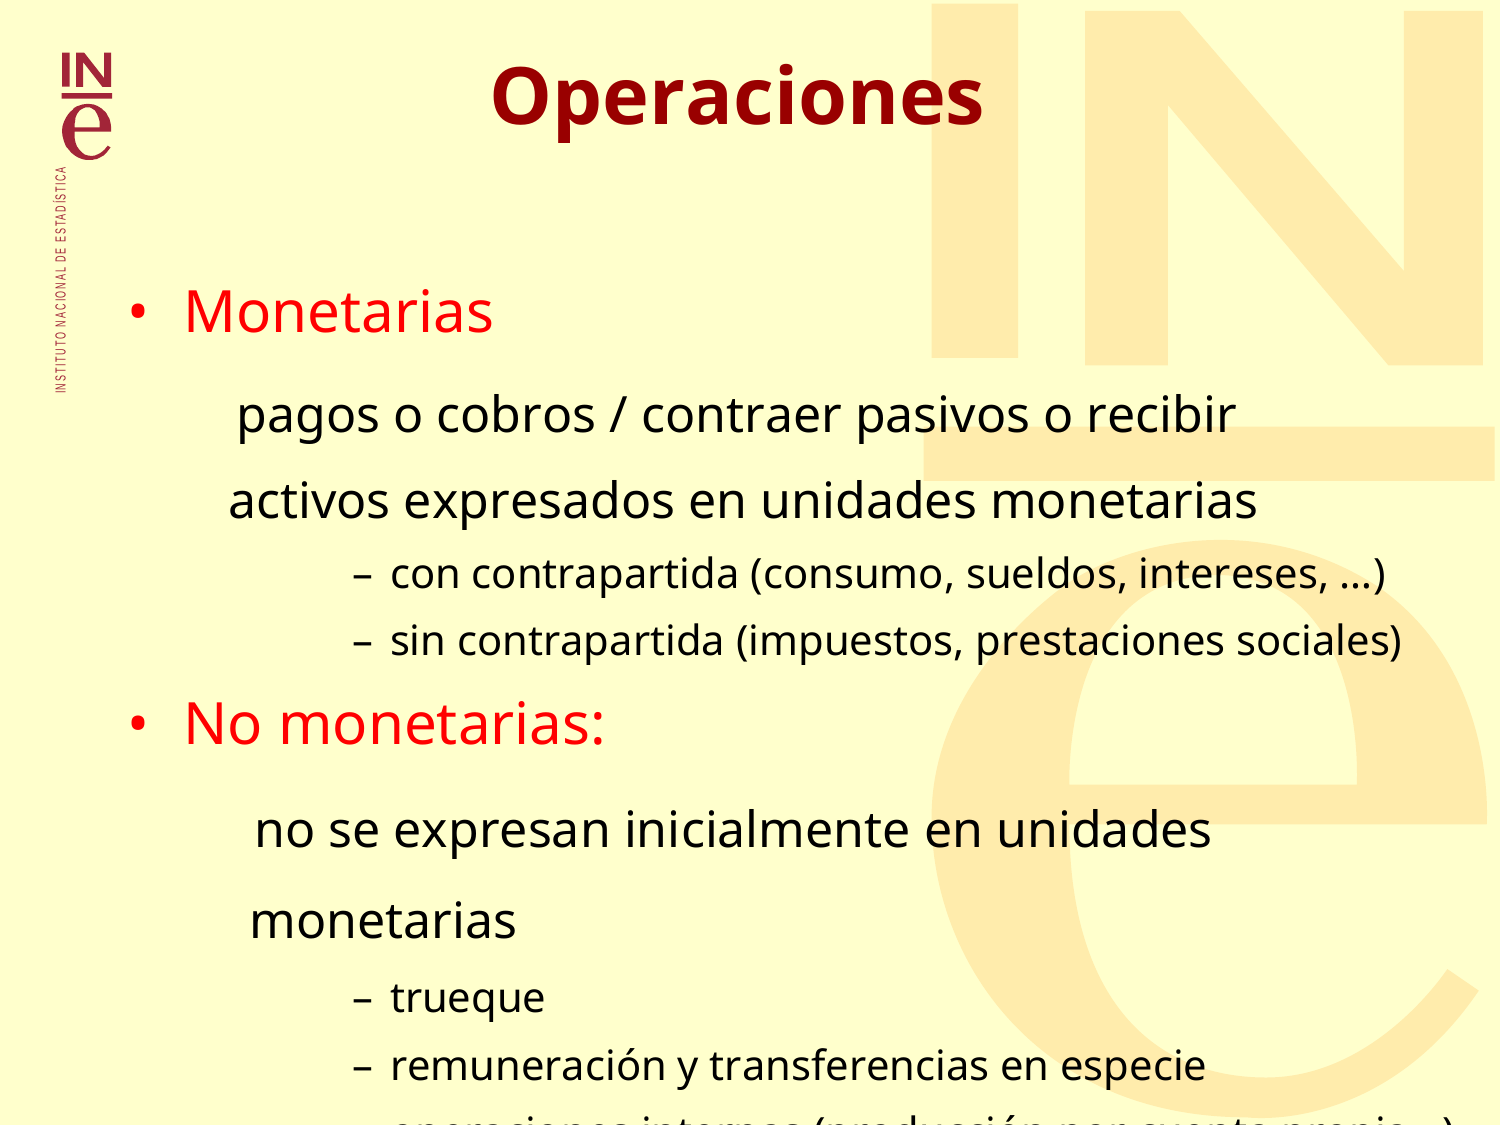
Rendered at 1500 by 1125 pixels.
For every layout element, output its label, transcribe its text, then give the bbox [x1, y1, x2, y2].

title Operaciones [99, 0, 1375, 188]
list Monetarias pagos o cobros / contraer pasivos o recibir activos expresados en unidades monetarias con contrapartida (consumo, sueldos, intereses, …) sin contrapartida (impuestos, prestaciones sociales) No monetarias: no se expresan inicialmente en unidades monetarias trueque remuneración y transferencias en especie operaciones internas (producción por cuenta propia…) [112, 262, 1500, 1125]
